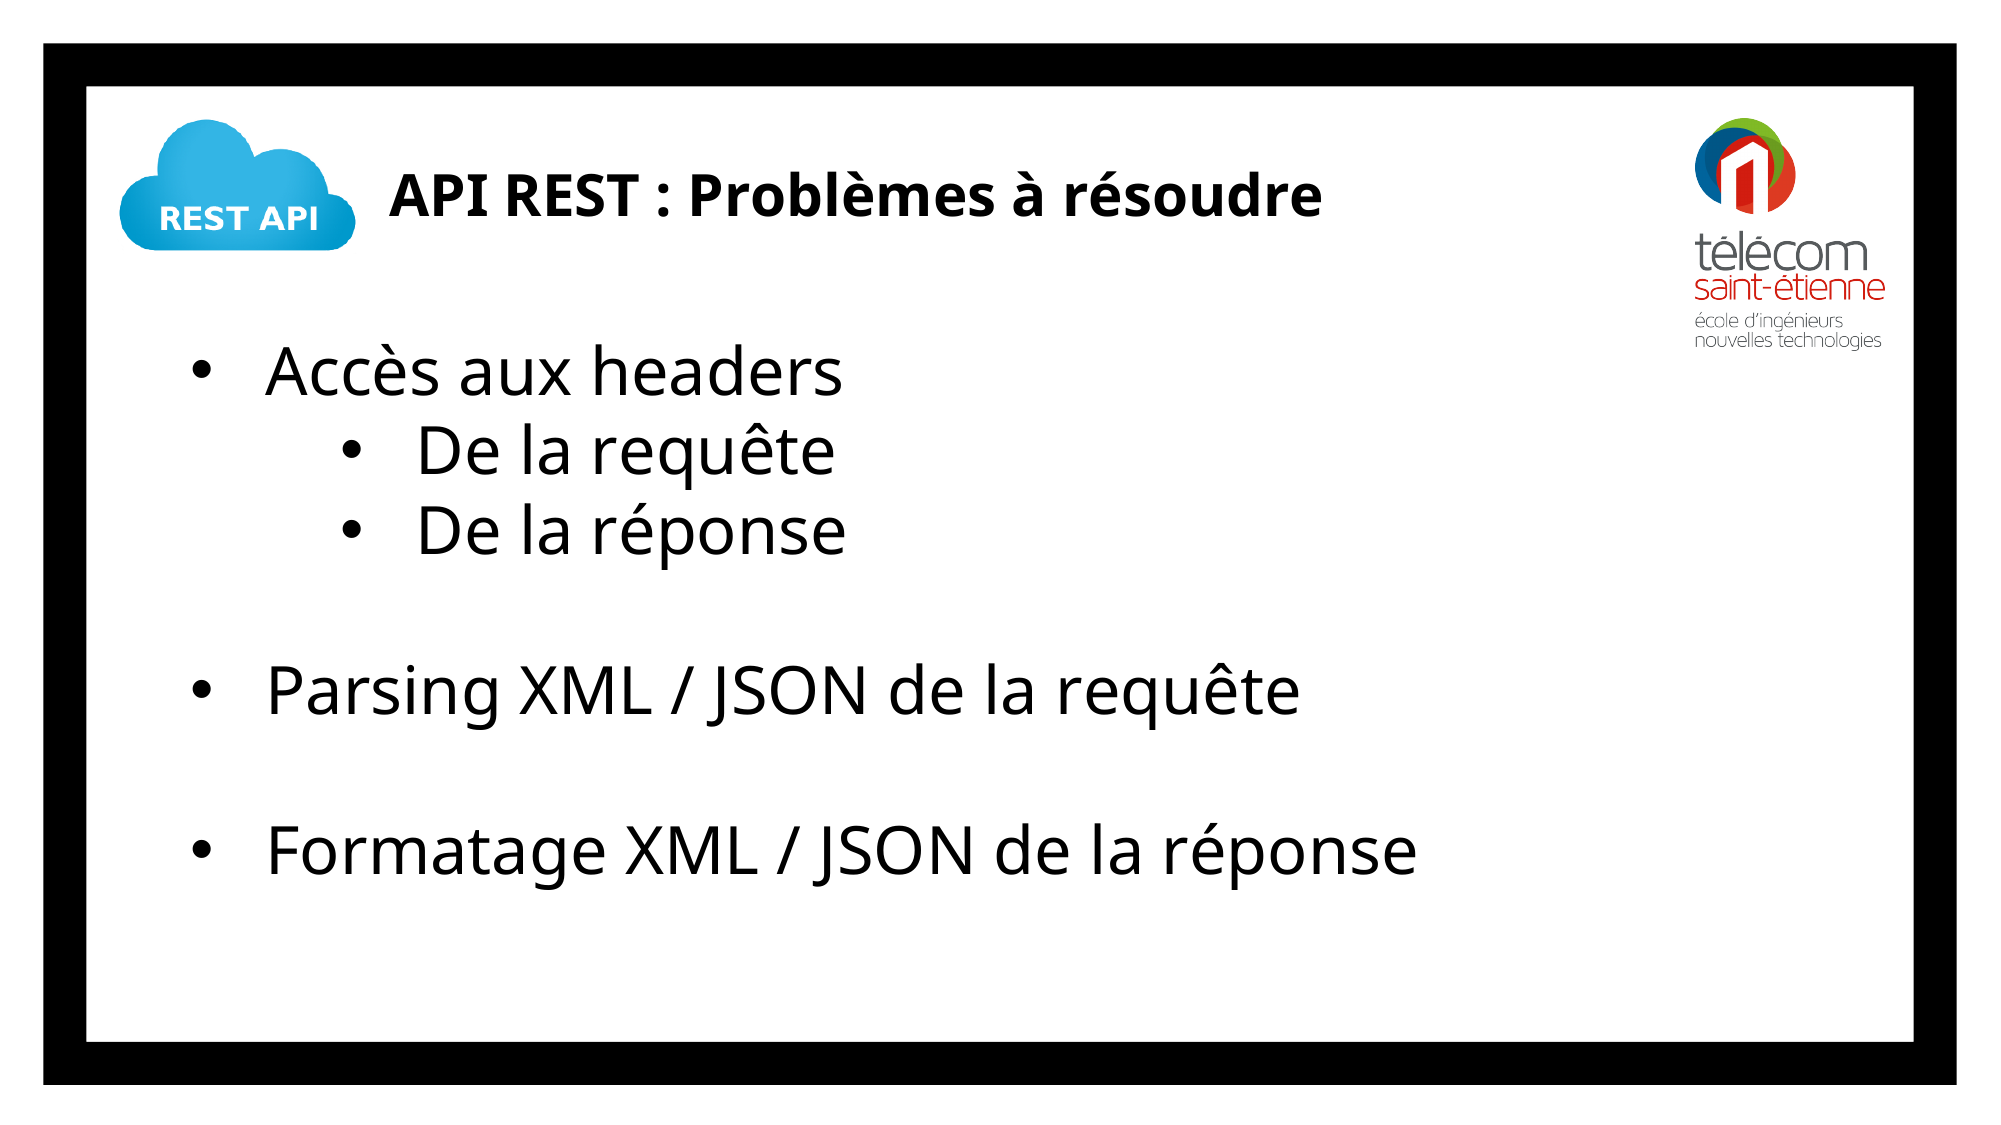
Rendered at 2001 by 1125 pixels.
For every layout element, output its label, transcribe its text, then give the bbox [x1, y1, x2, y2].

text_box Accès aux headers De la requête De la réponse Parsing XML / JSON de la requête Formatage XML / JSON de la réponse [175, 320, 1881, 1084]
picture [117, 118, 357, 254]
picture [1695, 118, 1885, 351]
title API REST : Problèmes à résoudre [369, 138, 1695, 304]
